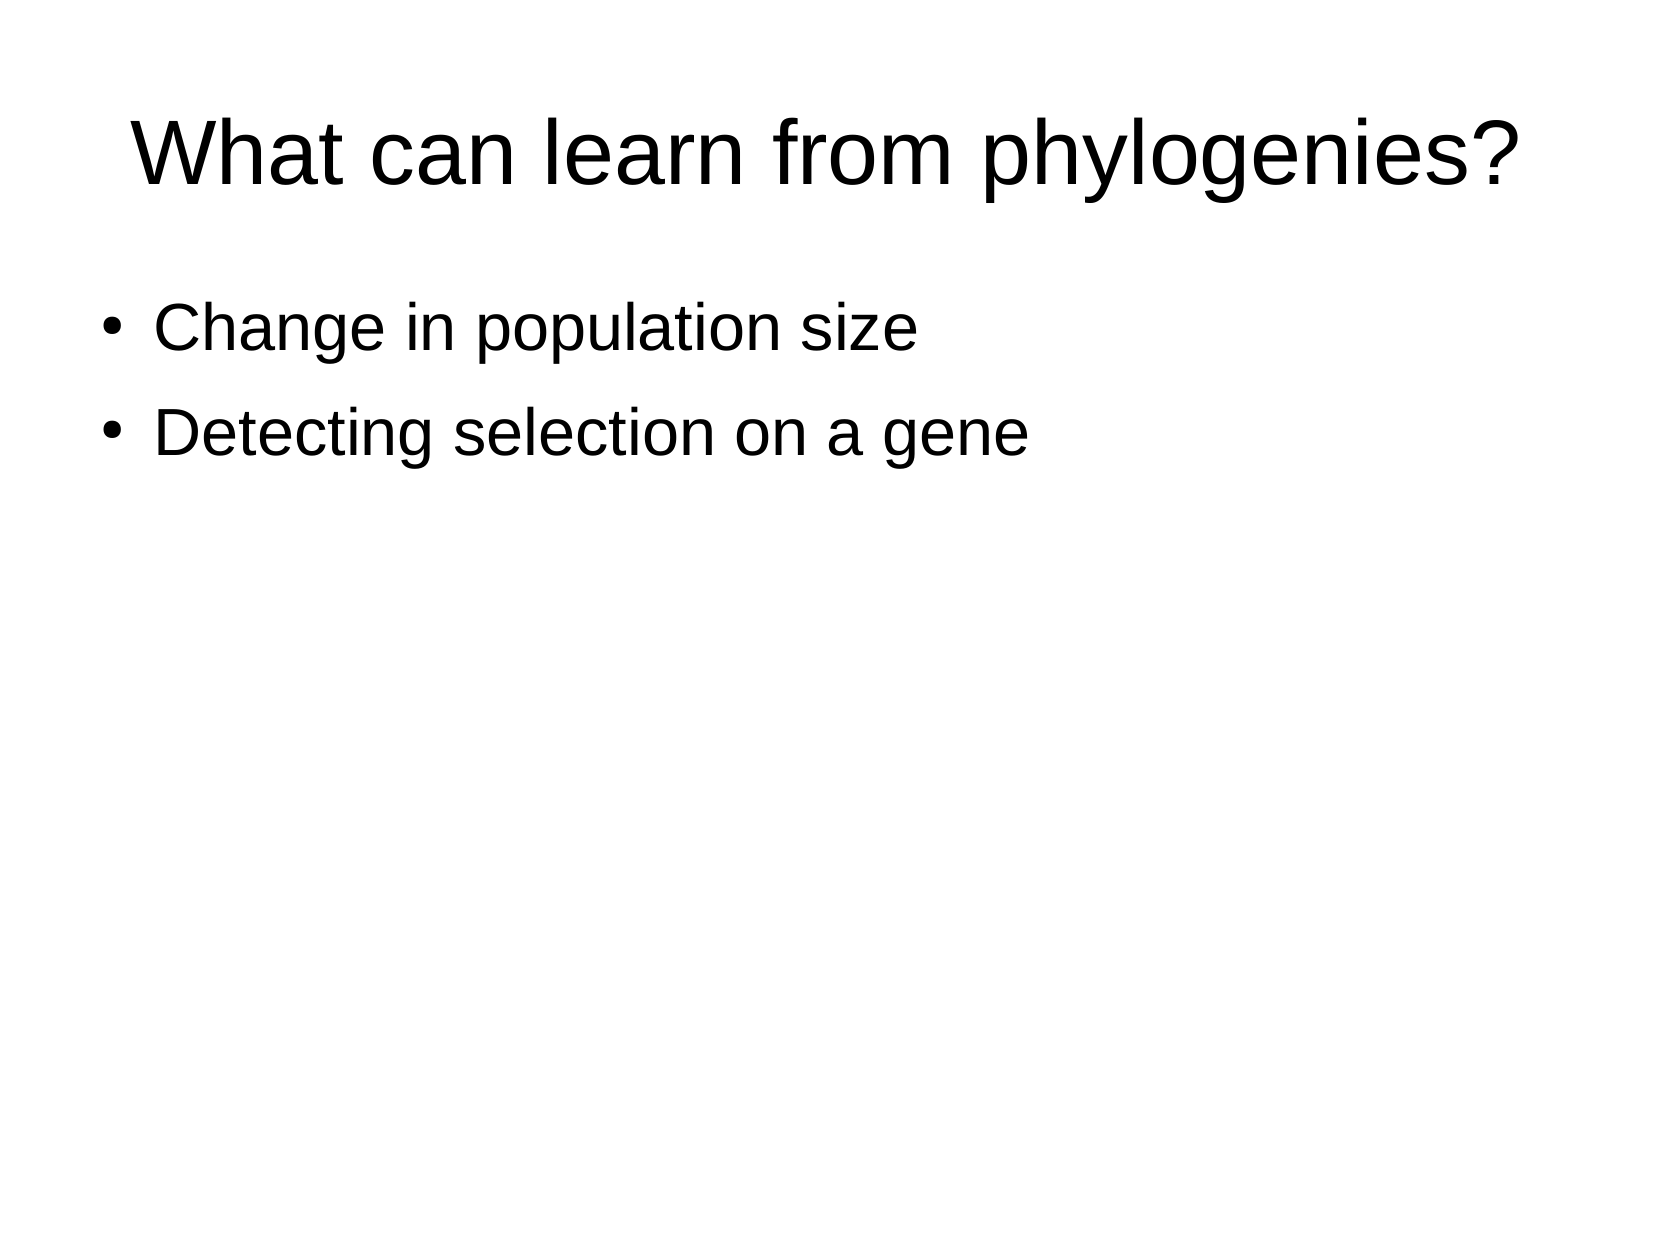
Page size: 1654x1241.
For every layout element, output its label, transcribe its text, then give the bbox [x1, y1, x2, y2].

list Change in population size Detecting selection on a gene [82, 290, 1571, 1010]
title What can learn from phylogenies? [82, 49, 1571, 257]
